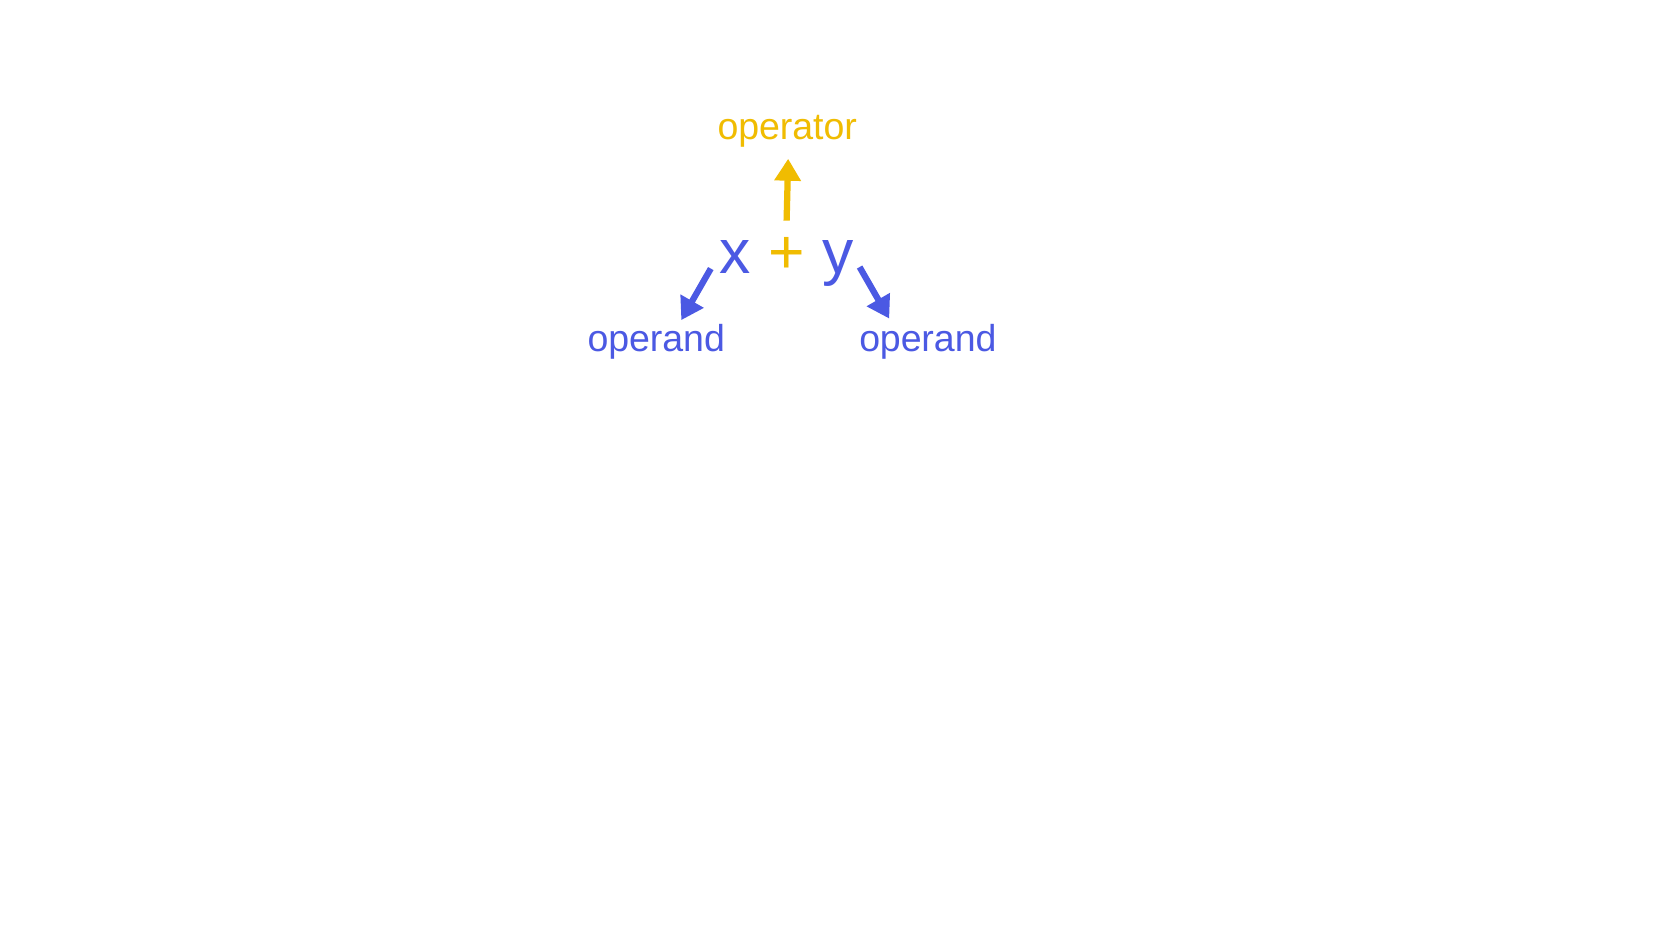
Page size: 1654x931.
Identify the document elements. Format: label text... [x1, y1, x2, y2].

text_box operand [573, 310, 740, 368]
text_box x + y [705, 210, 869, 295]
text_box operator [702, 97, 872, 155]
text_box operand [844, 310, 1012, 368]
